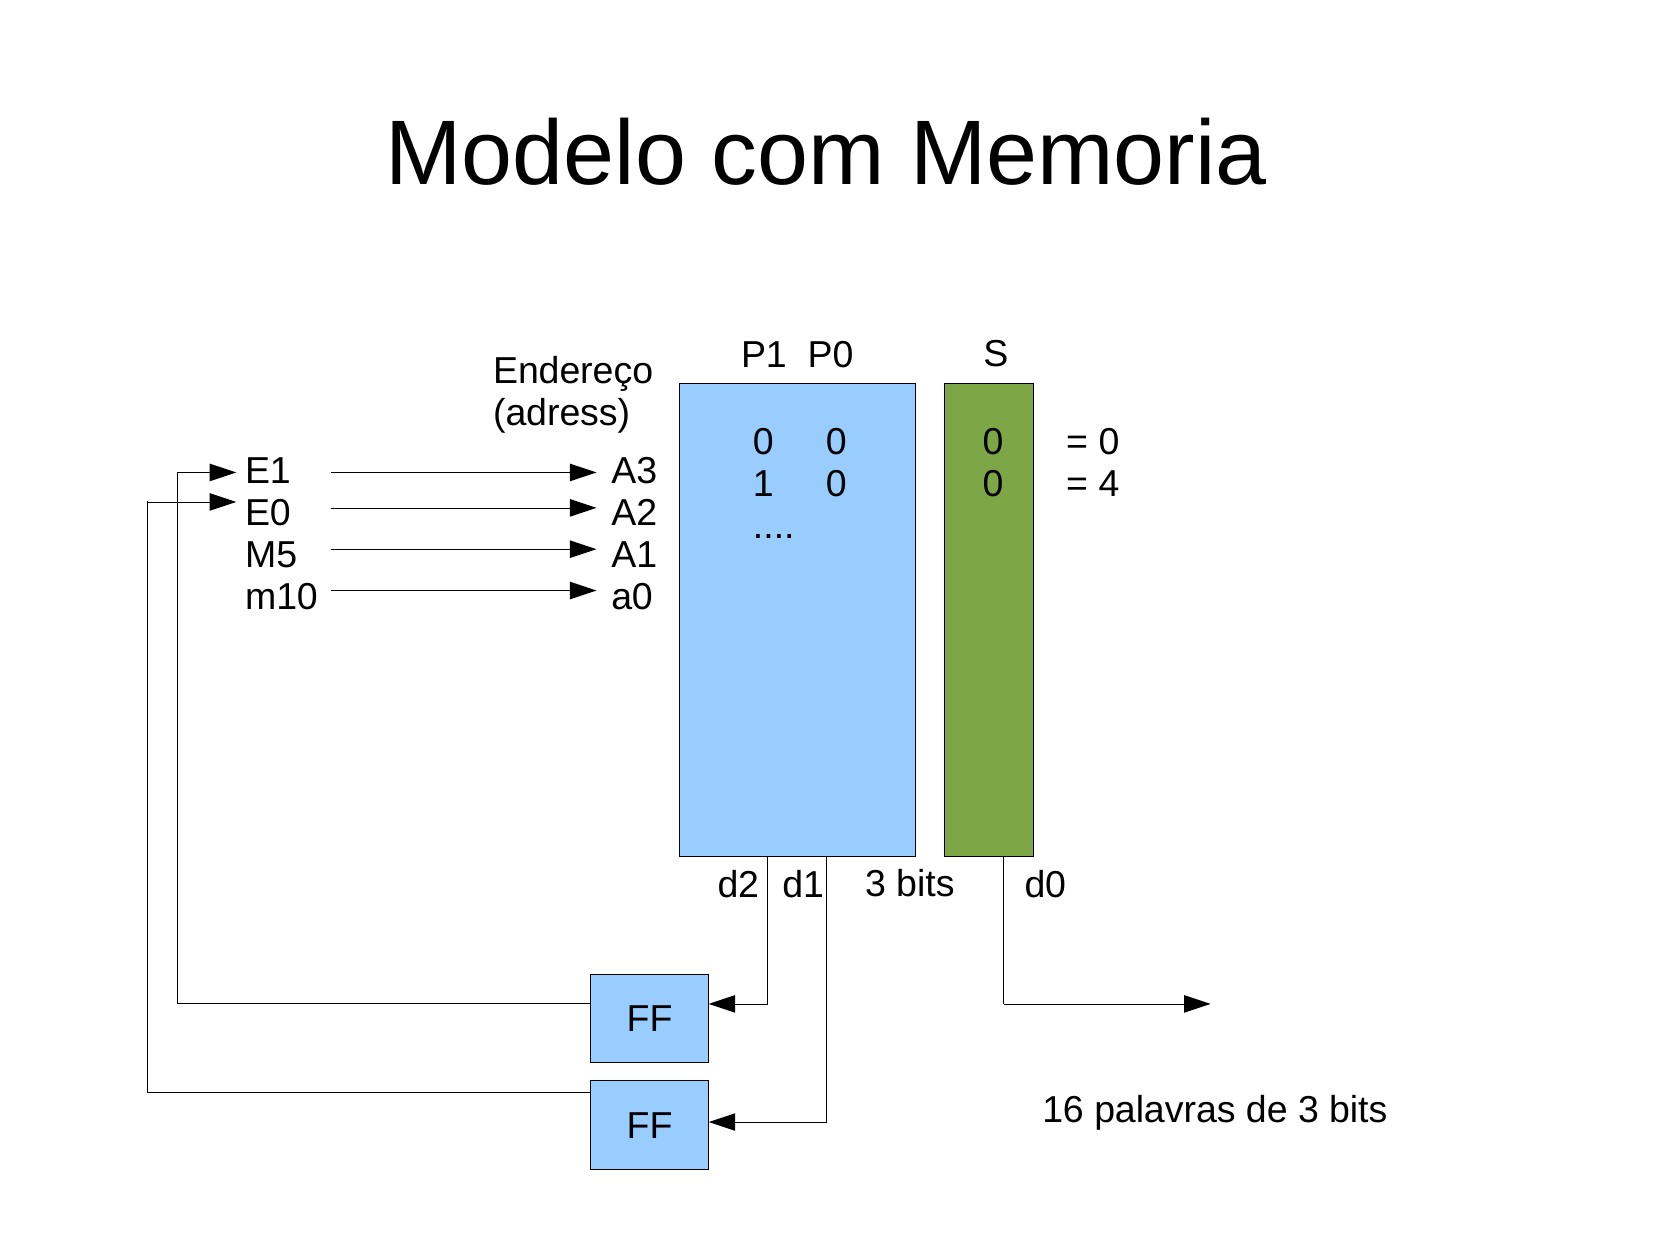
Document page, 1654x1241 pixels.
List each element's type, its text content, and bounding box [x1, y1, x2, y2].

text_box P1 P0 [726, 326, 869, 384]
text_box d2 [702, 856, 774, 914]
text_box FF [590, 974, 709, 1063]
text_box E1 E0 M5 m10 [230, 441, 333, 625]
text_box S [968, 324, 1024, 382]
title Modelo com Memoria [82, 56, 1571, 250]
text_box 3 bits [850, 854, 970, 912]
text_box Endereço (adress) [478, 342, 668, 442]
text_box [944, 555, 1034, 857]
text_box d1 [774, 856, 839, 914]
text_box A3 A2 A1 a0 [596, 441, 672, 625]
text_box [944, 383, 1034, 413]
text_box 16 palavras de 3 bits [1027, 1080, 1403, 1138]
text_box [679, 383, 916, 857]
text_box FF [590, 1080, 709, 1170]
text_box 0 0 0 = 0 1 0 0 = 4 .... [738, 413, 1136, 555]
text_box d0 [1009, 856, 1082, 914]
